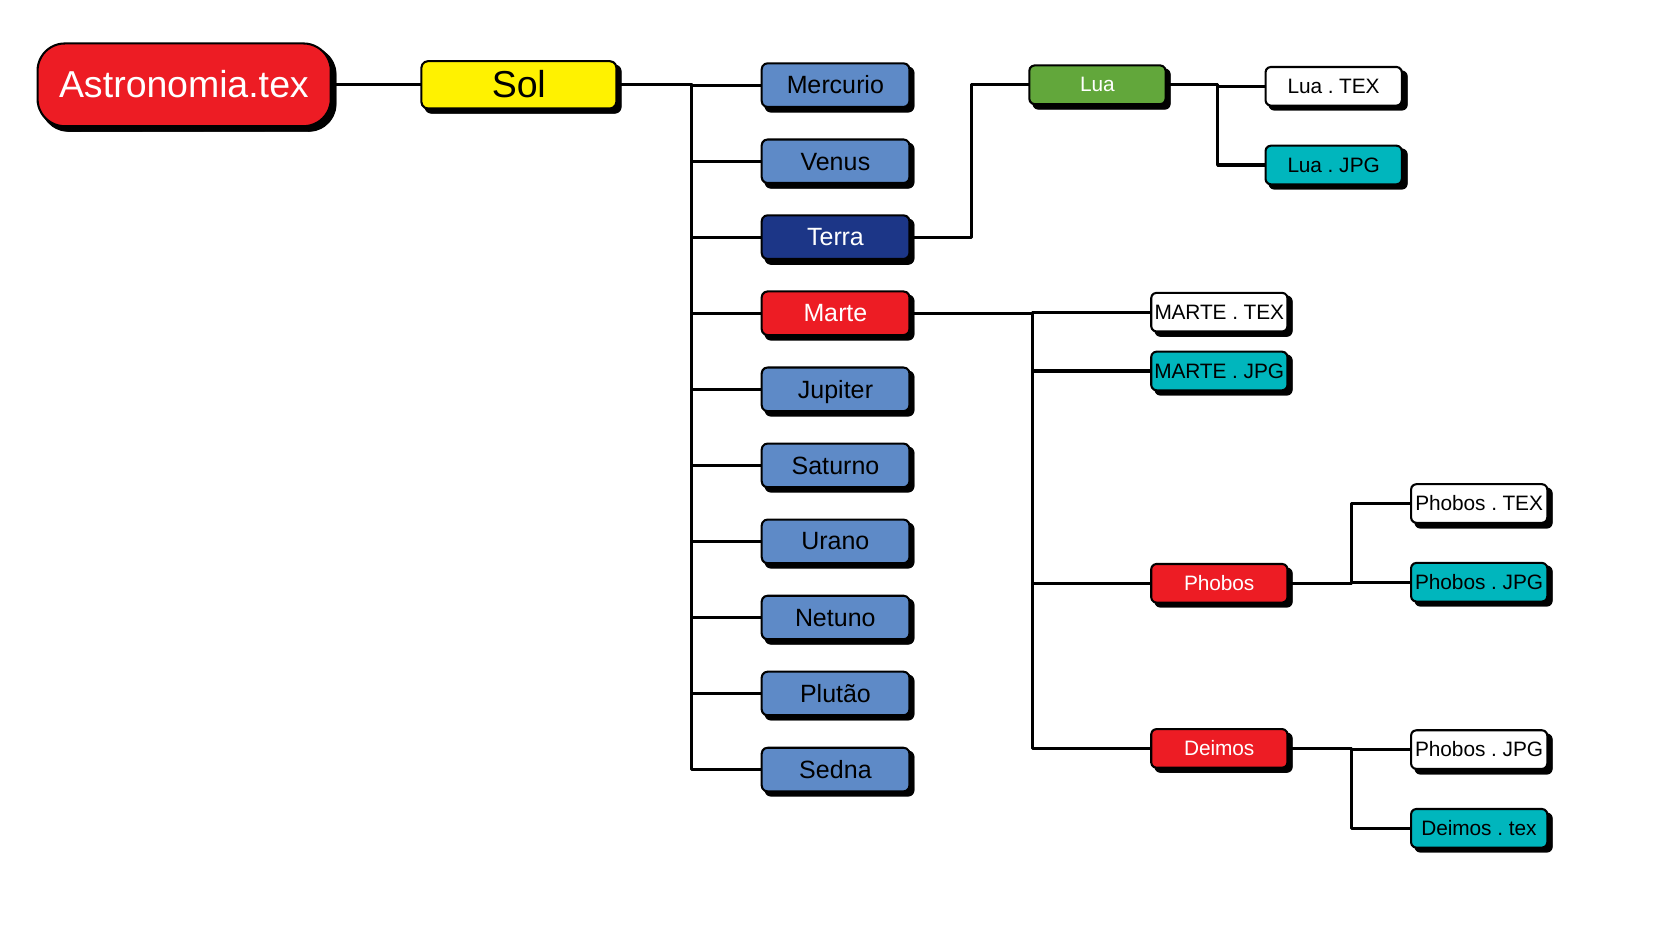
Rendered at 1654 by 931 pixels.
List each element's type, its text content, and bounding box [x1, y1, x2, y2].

text_box Marte [761, 291, 910, 336]
text_box Sedna [761, 747, 910, 792]
text_box Deimos . tex [1411, 808, 1548, 848]
text_box Saturno [761, 443, 910, 488]
text_box Sol [421, 61, 617, 109]
text_box Phobos . JPG [1411, 562, 1548, 602]
text_box Phobos . TEX [1411, 484, 1548, 523]
text_box Netuno [761, 595, 910, 640]
text_box Mercurio [761, 63, 910, 107]
text_box Deimos [1151, 729, 1288, 768]
text_box Plutão [761, 671, 910, 716]
text_box Lua . JPG [1265, 145, 1402, 185]
text_box Venus [761, 139, 910, 184]
text_box Urano [761, 519, 910, 564]
text_box Astronomia.tex [37, 43, 331, 127]
text_box Lua . TEX [1265, 66, 1402, 106]
text_box MARTE . JPG [1151, 351, 1288, 391]
text_box MARTE . TEX [1151, 292, 1288, 332]
text_box Phobos [1151, 563, 1288, 603]
text_box Phobos . JPG [1411, 730, 1548, 769]
text_box Jupiter [761, 367, 910, 412]
text_box Lua [1029, 65, 1166, 105]
text_box Terra [761, 215, 910, 259]
